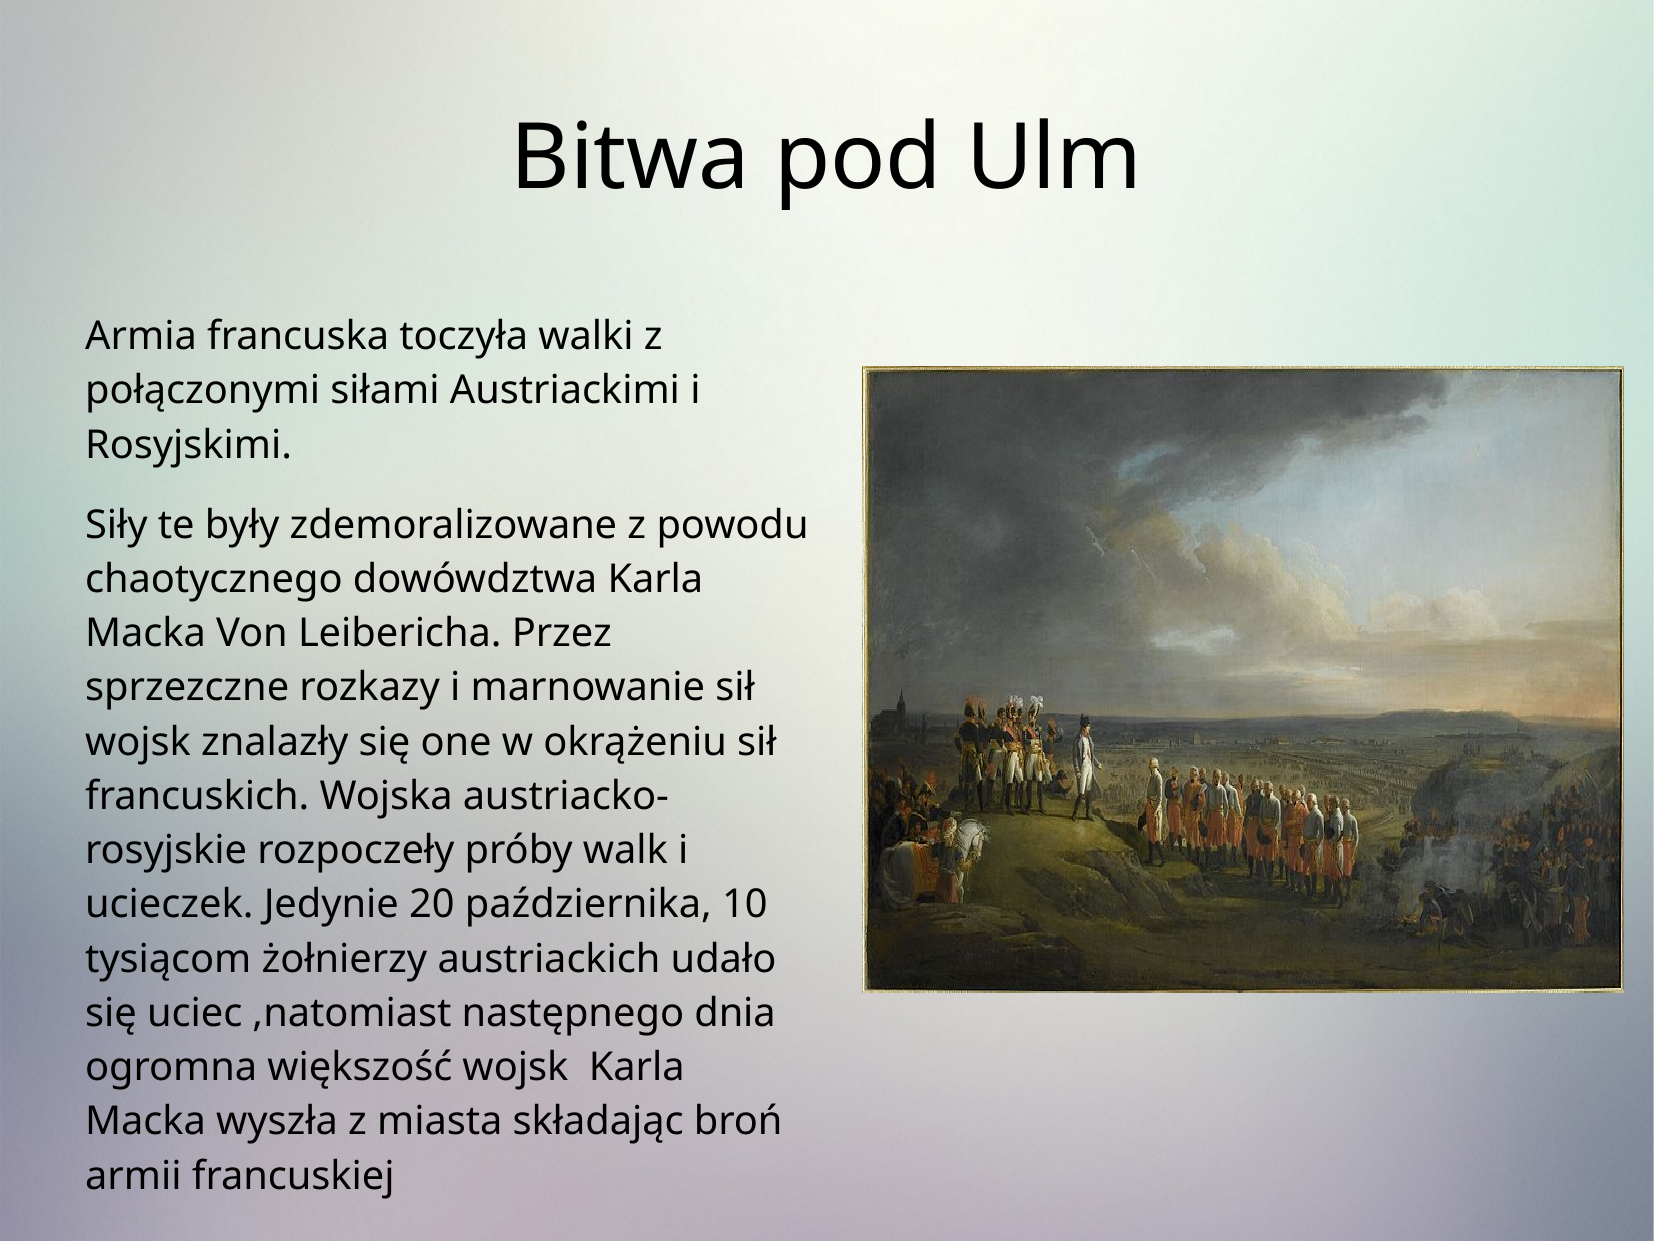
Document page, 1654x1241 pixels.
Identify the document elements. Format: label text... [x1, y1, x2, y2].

list Armia francuska toczyła walki z połączonymi siłami Austriackimi i Rosyjskimi. Siły te były zdemoralizowane z powodu chaotycznego dowówdztwa Karla Macka Von Leibericha. Przez sprzezczne rozkazy i marnowanie sił wojsk znalazły się one w okrążeniu sił francuskich. Wojska austriacko-rosyjskie rozpoczeły próby walk i ucieczek. Jedynie 20 października, 10 tysiącom żołnierzy austriackich udało się uciec ,natomiast następnego dnia ogromna większość wojsk Karla Macka wyszła z miasta składając broń armii francuskiej [23, 307, 815, 1205]
picture [0, 0, 1654, 1241]
title Bitwa pod Ulm [82, 49, 1571, 257]
